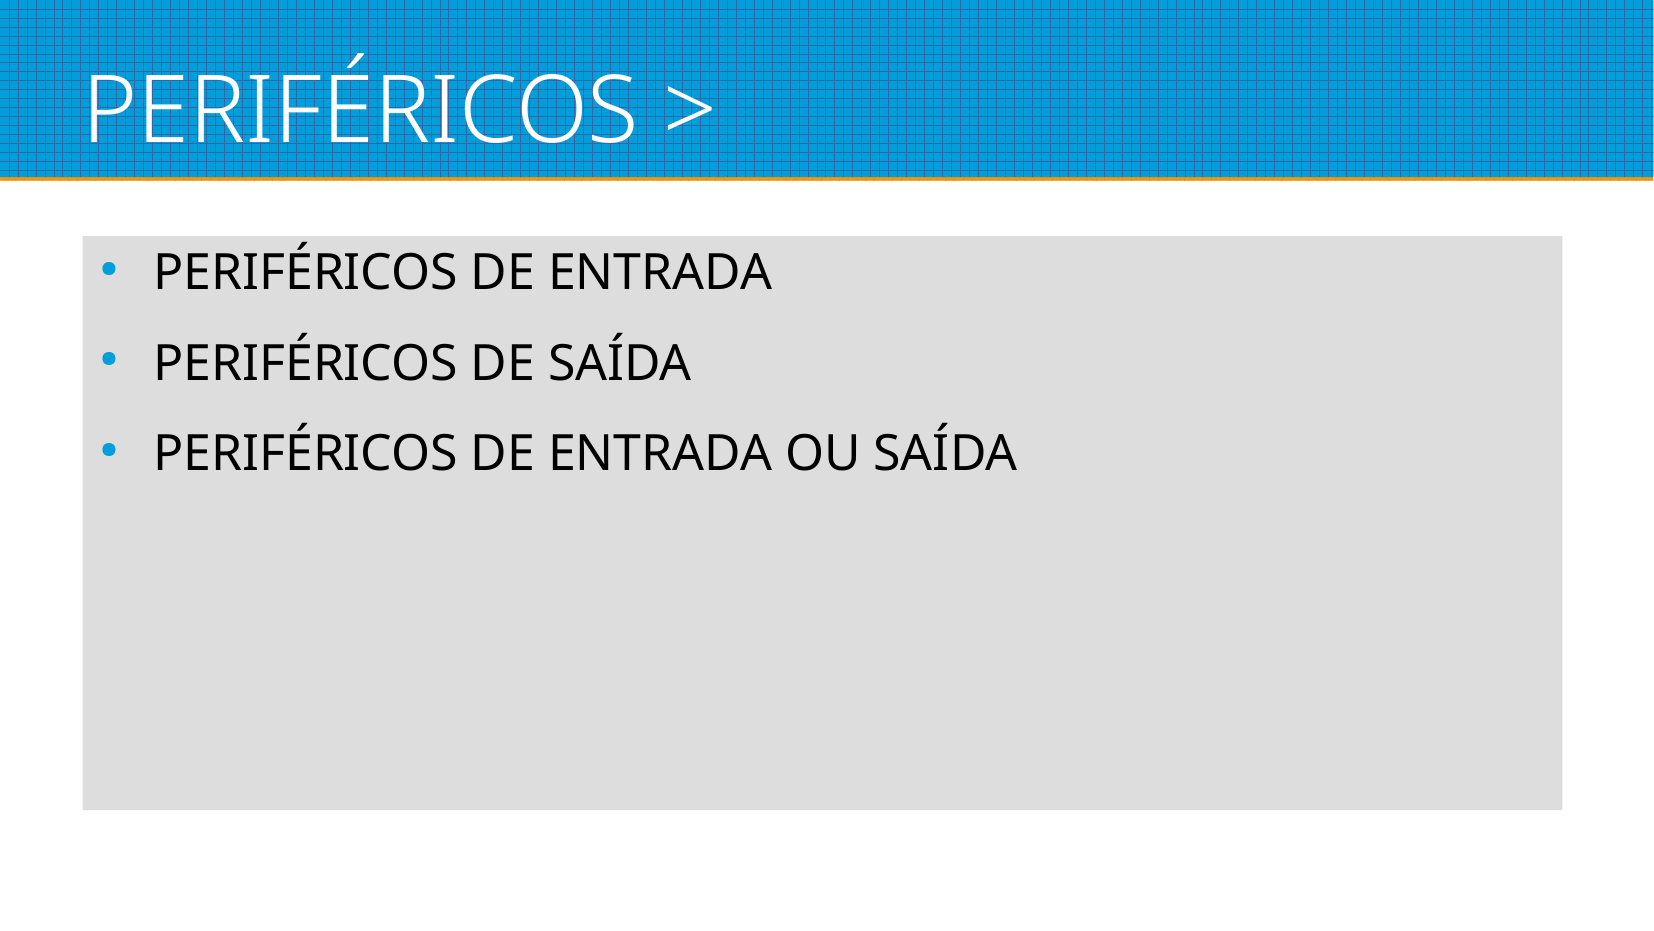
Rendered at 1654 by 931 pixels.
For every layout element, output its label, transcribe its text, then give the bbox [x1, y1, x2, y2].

list PERIFÉRICOS DE ENTRADA PERIFÉRICOS DE SAÍDA PERIFÉRICOS DE ENTRADA OU SAÍDA [82, 236, 1563, 811]
title PERIFÉRICOS > [82, 14, 1571, 171]
